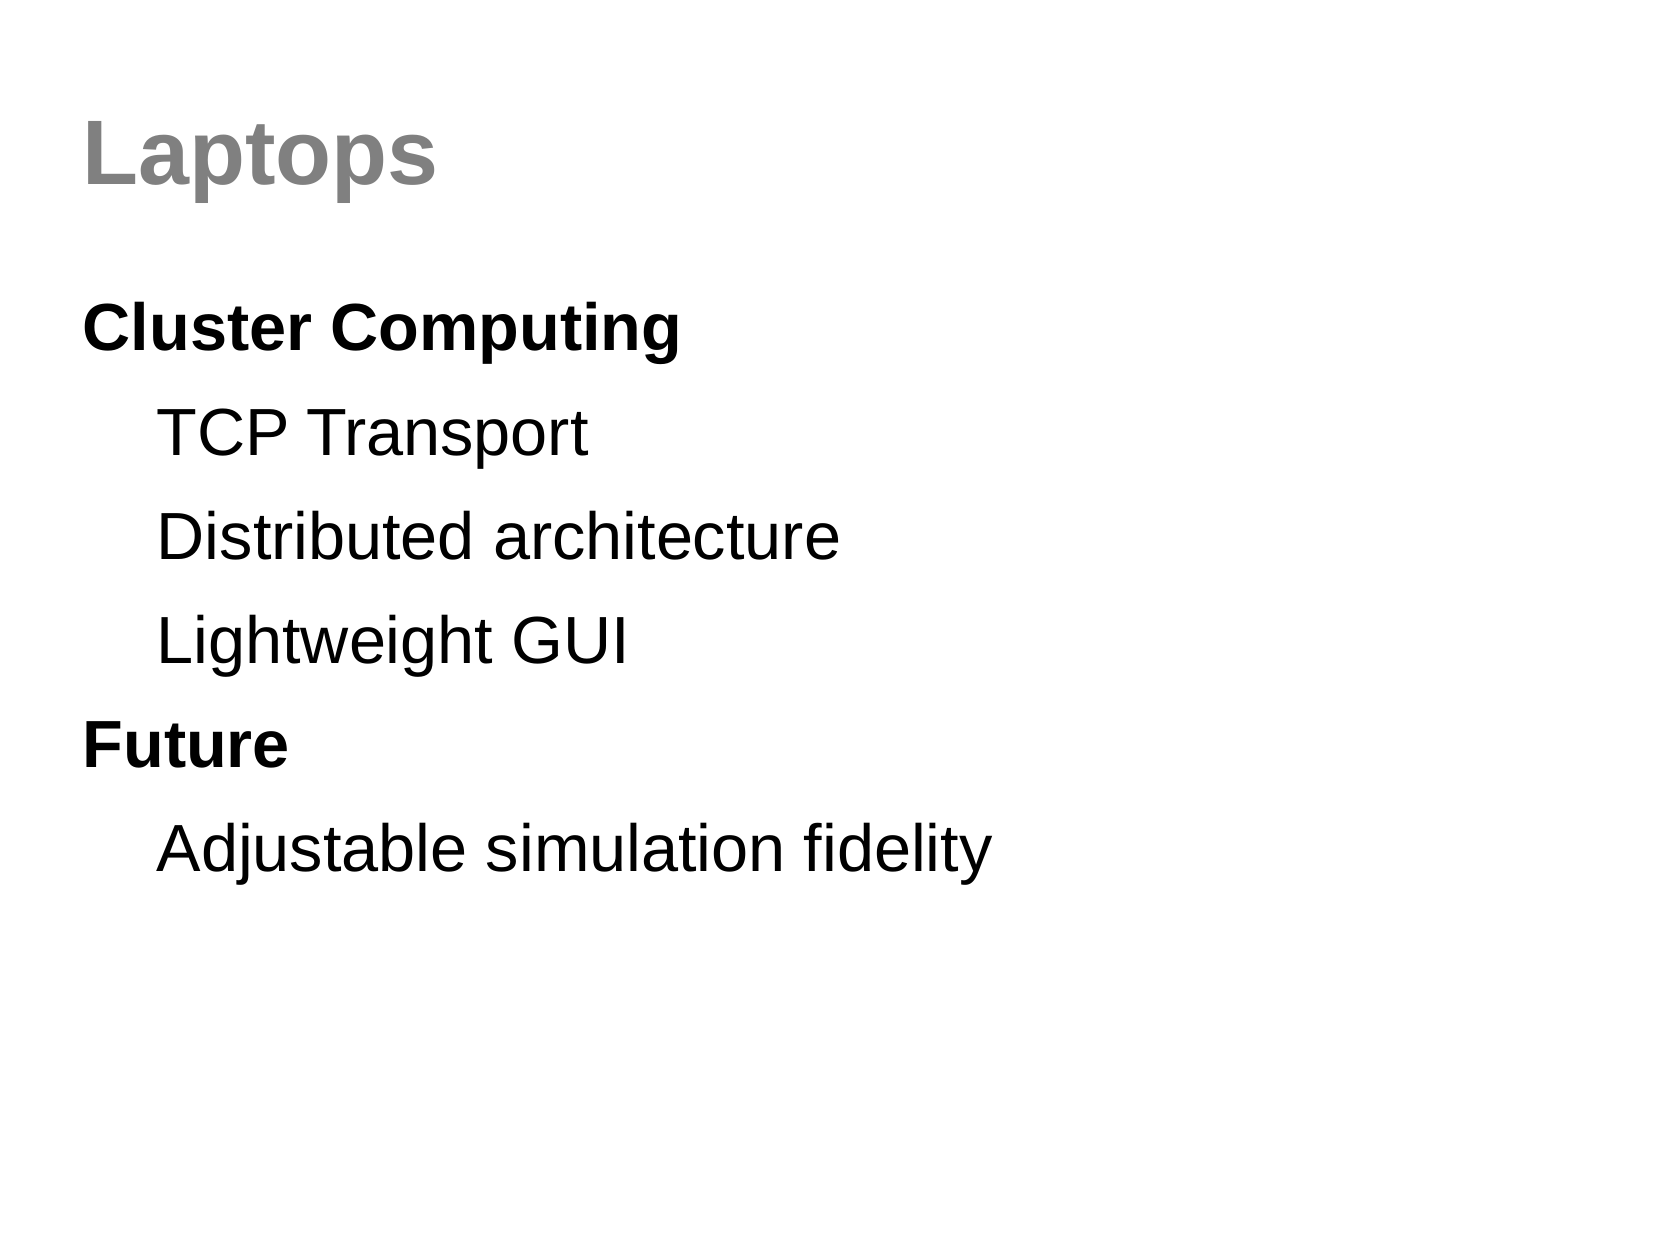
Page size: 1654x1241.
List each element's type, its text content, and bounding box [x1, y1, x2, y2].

title Laptops [82, 56, 1571, 250]
list Cluster Computing TCP Transport Distributed architecture Lightweight GUI Future Adjustable simulation fidelity [82, 290, 1571, 1109]
